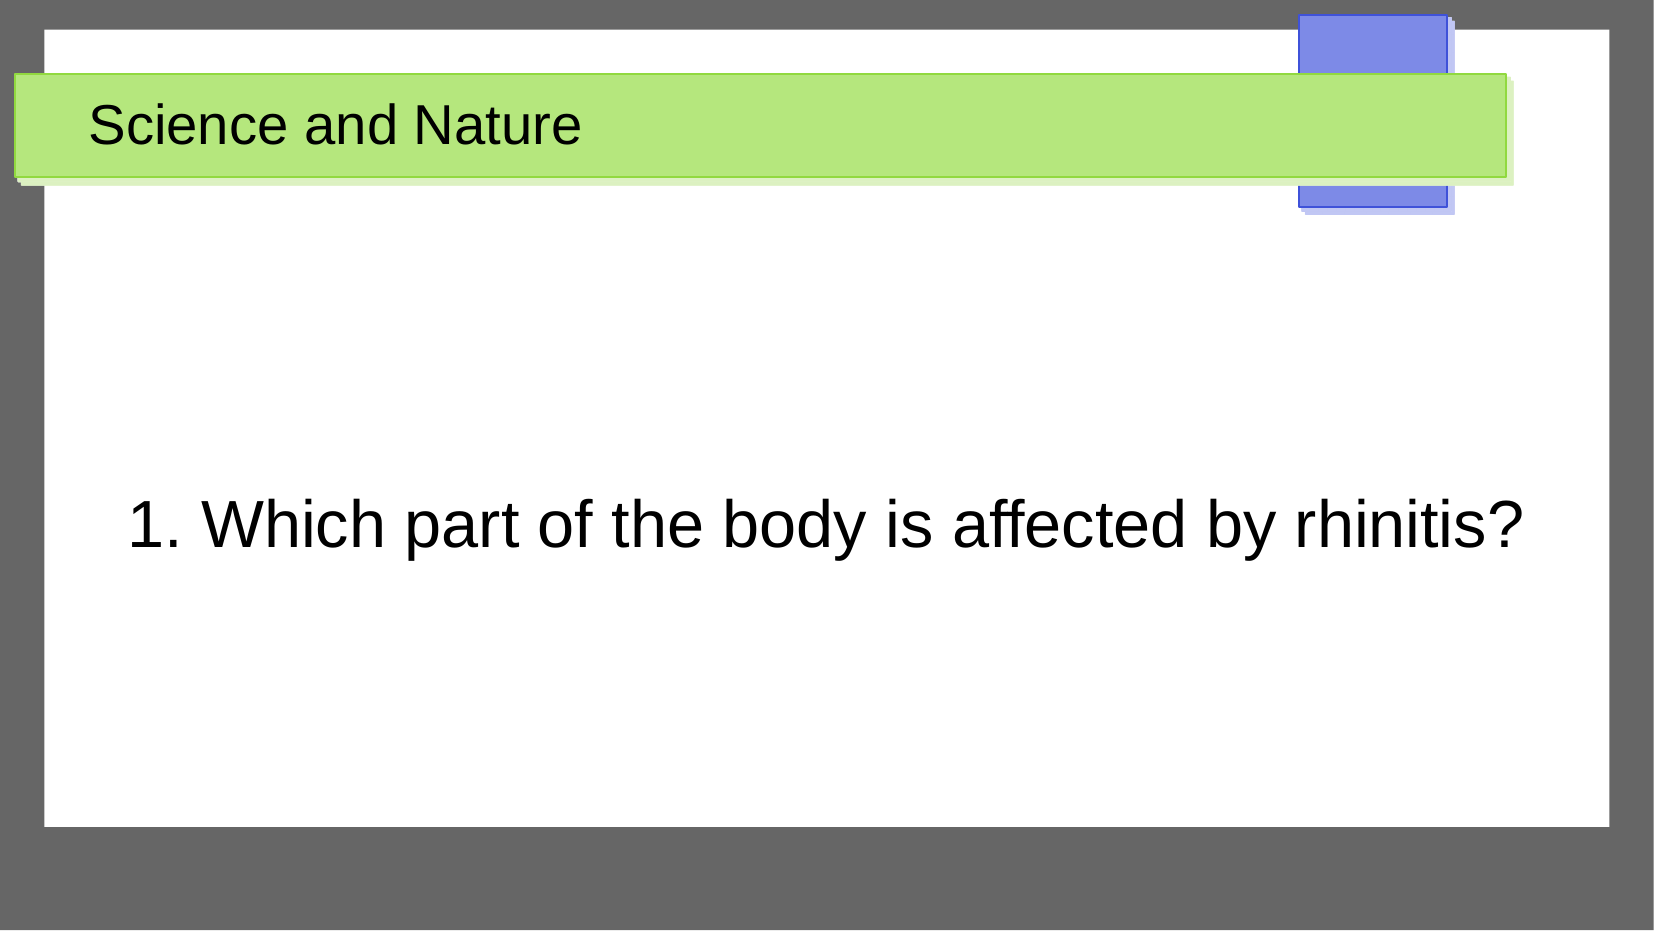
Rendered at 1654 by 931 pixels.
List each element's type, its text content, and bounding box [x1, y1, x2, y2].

title Science and Nature [88, 73, 1506, 178]
text_box 1. Which part of the body is affected by rhinitis? [88, 236, 1565, 813]
